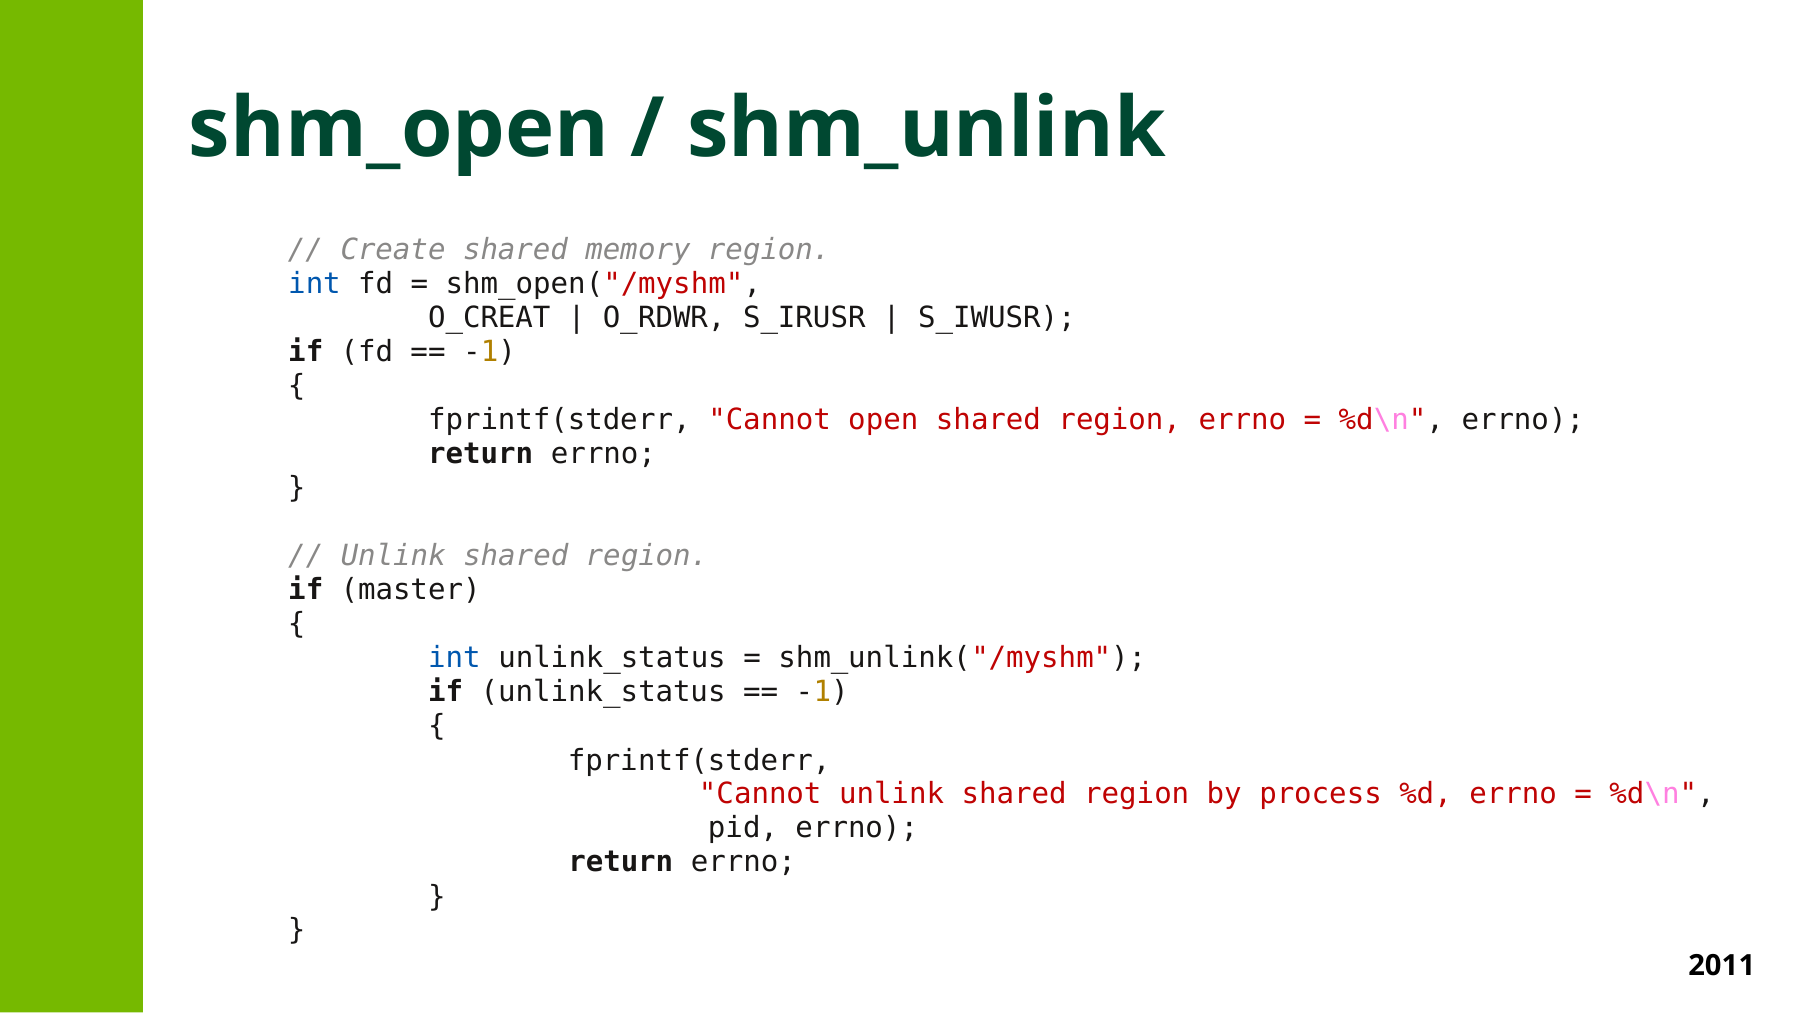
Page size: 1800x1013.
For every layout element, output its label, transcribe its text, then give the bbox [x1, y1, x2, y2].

title shm_open / shm_unlink [188, 40, 1733, 211]
chart [146, 232, 1736, 949]
